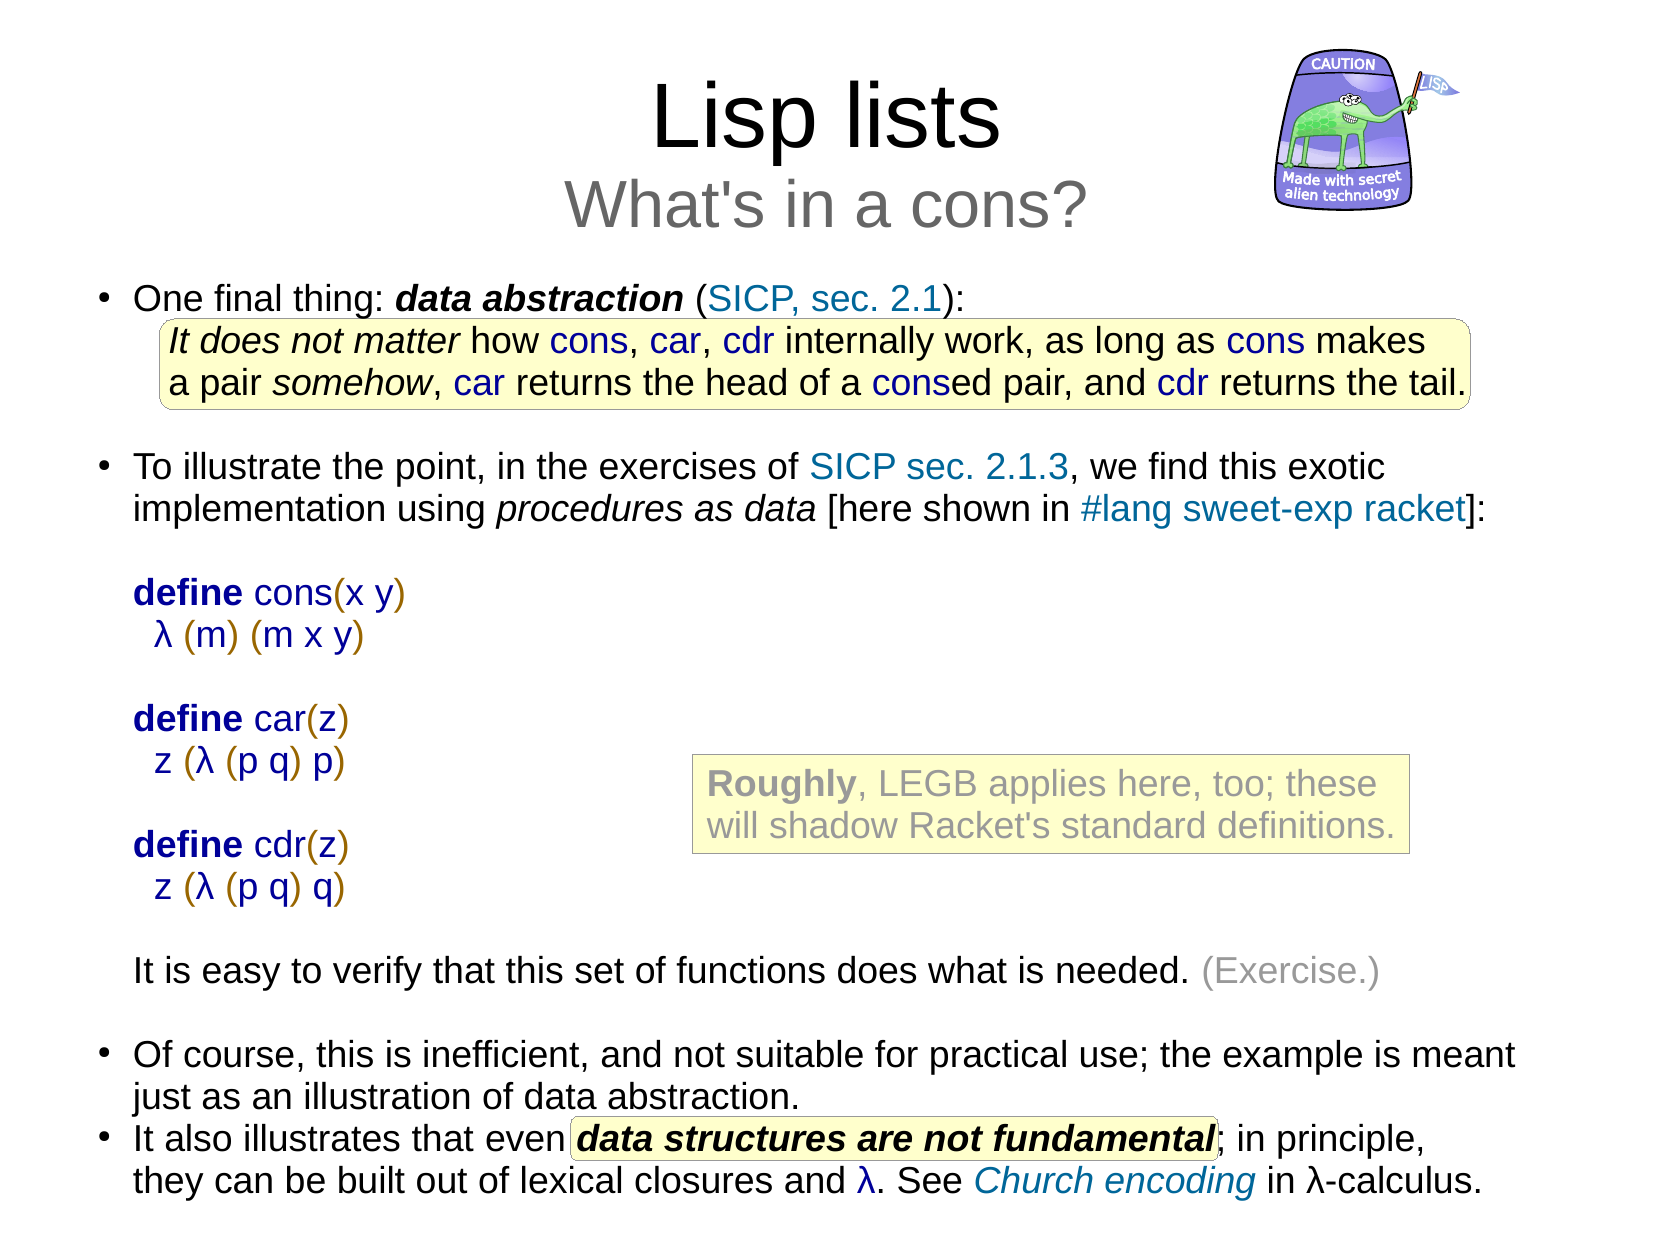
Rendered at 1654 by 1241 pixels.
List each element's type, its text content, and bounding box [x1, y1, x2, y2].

text_box Roughly, LEGB applies here, too; these will shadow Racket's standard definitions. [692, 754, 1412, 854]
text_box One final thing: data abstraction (SICP, sec. 2.1): It does not matter how cons, car, cdr internally work, as long as cons makes a pair somehow, car returns the head of a consed pair, and cdr returns the tail. To illustrate the point, in the exercises of SICP sec. 2.1.3, we find this exotic implementation using procedures as data [here shown in #lang sweet-exp racket]: define cons(x y) λ (m) (m x y) define car(z) z (λ (p q) p) define cdr(z) z (λ (p q) q) It is easy to verify that this set of functions does what is needed. (Exercise.) Of course, this is inefficient, and not suitable for practical use; the example is meant just as an illustration of data abstraction. It also illustrates that even data structures are not fundamental; in principle, they can be built out of lexical closures and λ. See Church encoding in λ-calculus. [82, 270, 1561, 1209]
title Lisp lists What's in a cons? [82, 49, 1571, 257]
picture [1271, 46, 1463, 214]
